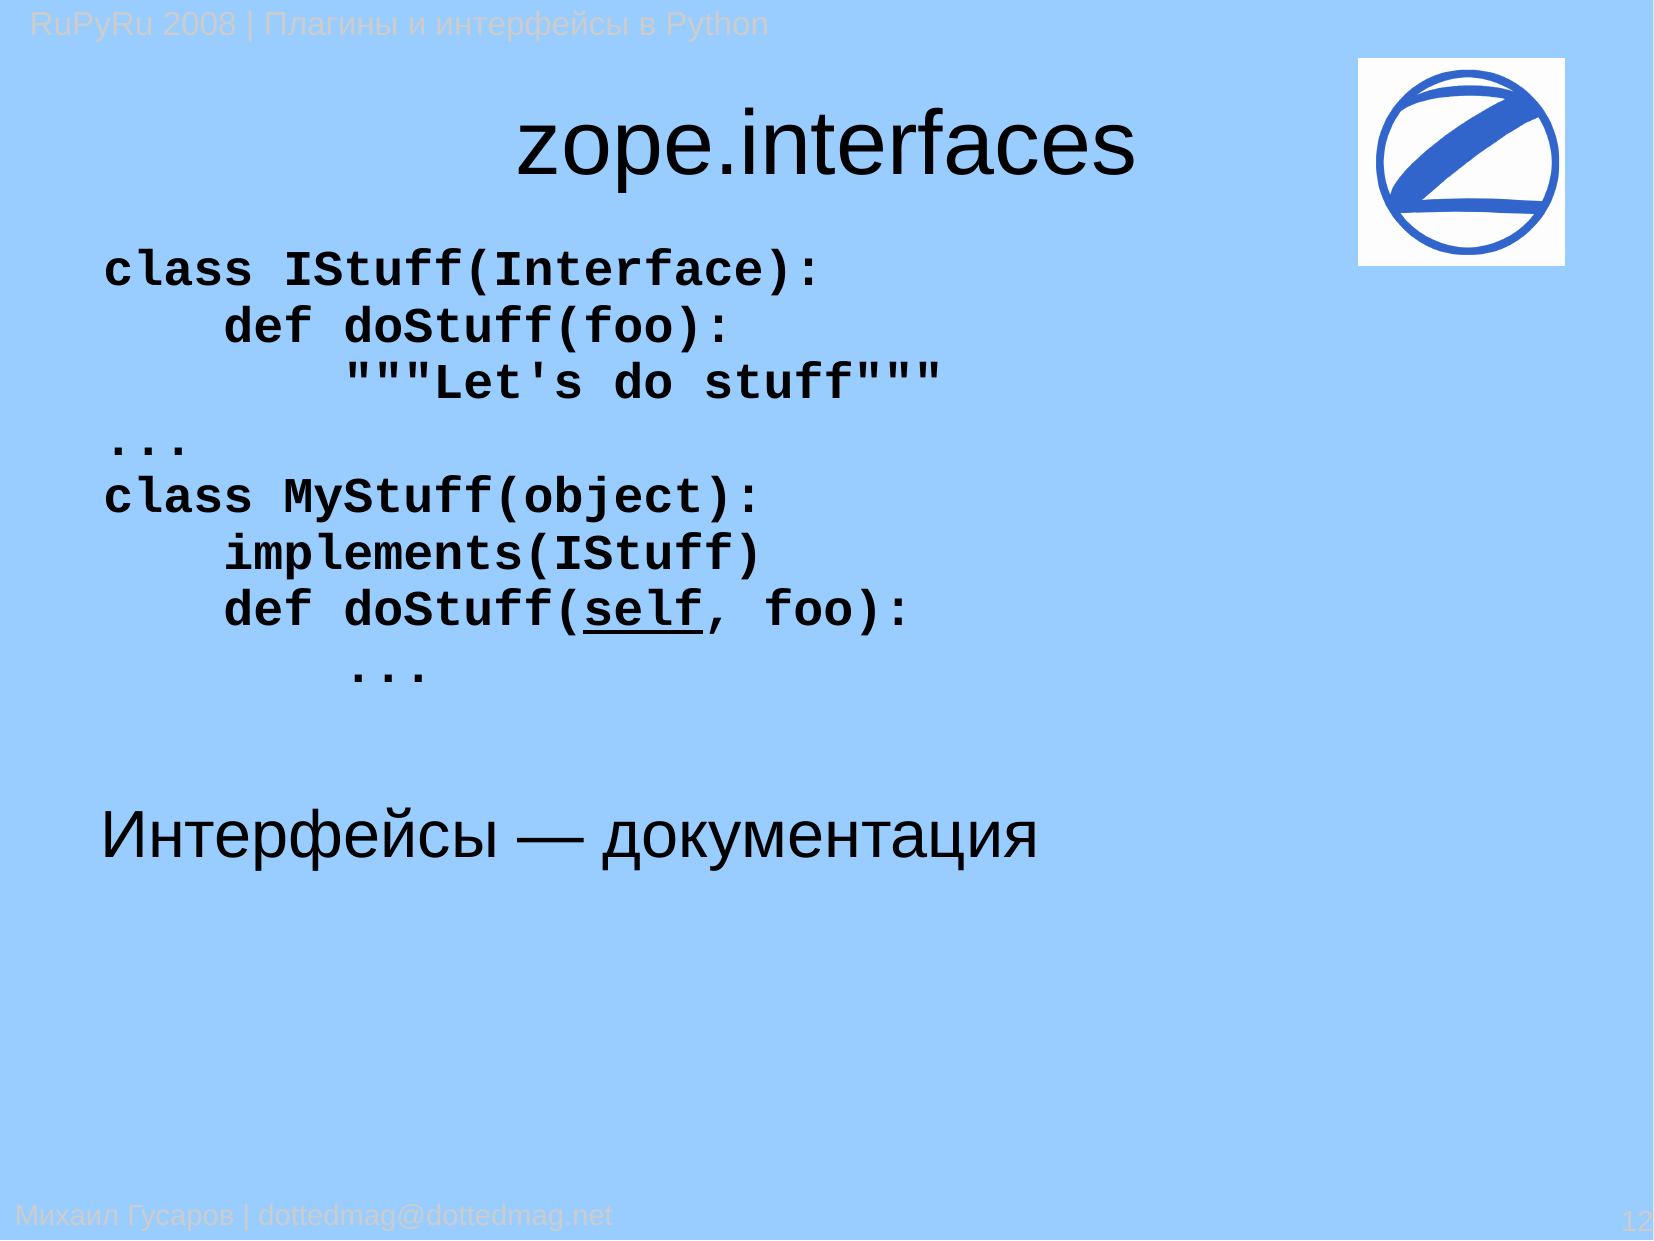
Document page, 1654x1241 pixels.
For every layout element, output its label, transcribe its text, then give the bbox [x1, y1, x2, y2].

text_box class IStuff(Interface): def doStuff(foo): """Let's do stuff""" ... class MyStuff(object): implements(IStuff) def doStuff(self, foo): ... [88, 236, 959, 706]
picture [1358, 58, 1565, 266]
list Интерфейсы — документация [82, 797, 1571, 886]
title zope.interfaces [82, 49, 1571, 237]
